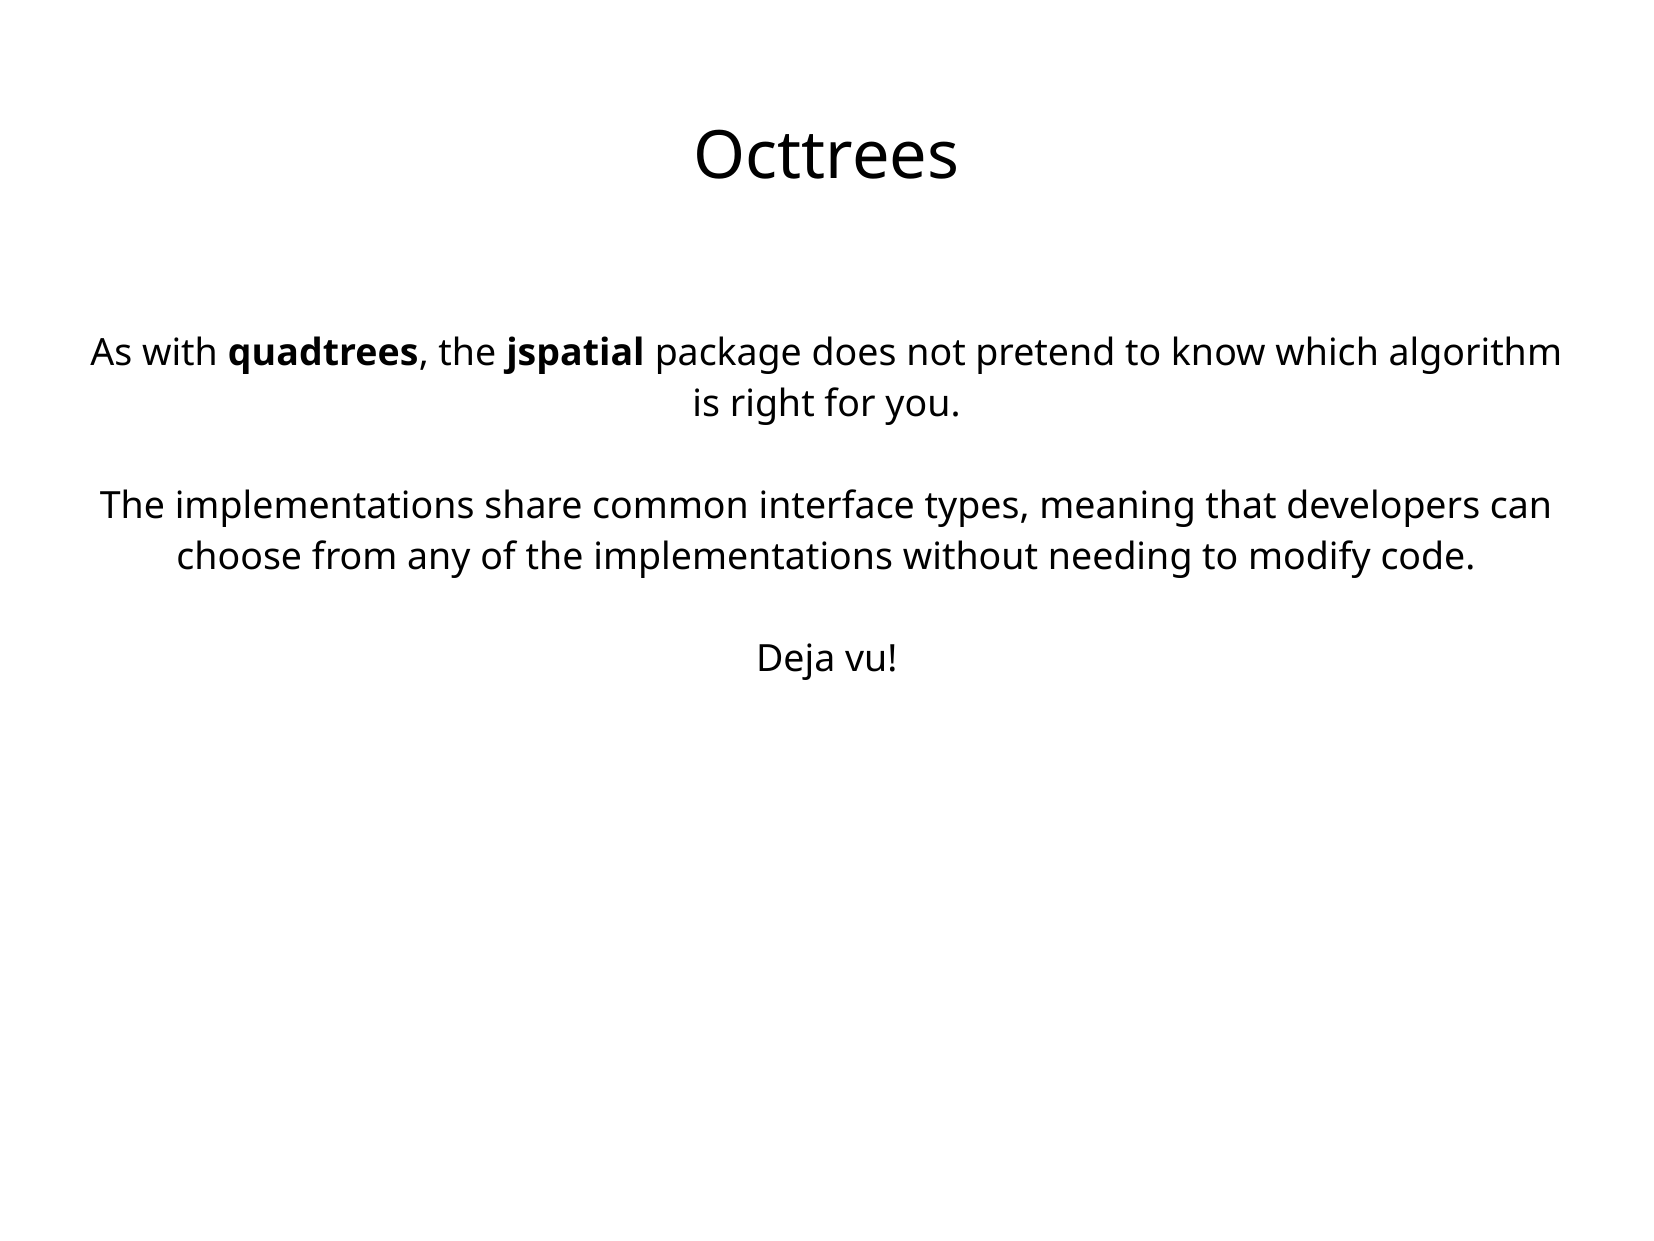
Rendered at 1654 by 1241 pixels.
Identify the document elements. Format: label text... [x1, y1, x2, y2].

subtitle As with quadtrees, the jspatial package does not pretend to know which algorithm is right for you. The implementations share common interface types, meaning that developers can choose from any of the implementations without needing to modify code. Deja vu! [82, 49, 1571, 1010]
